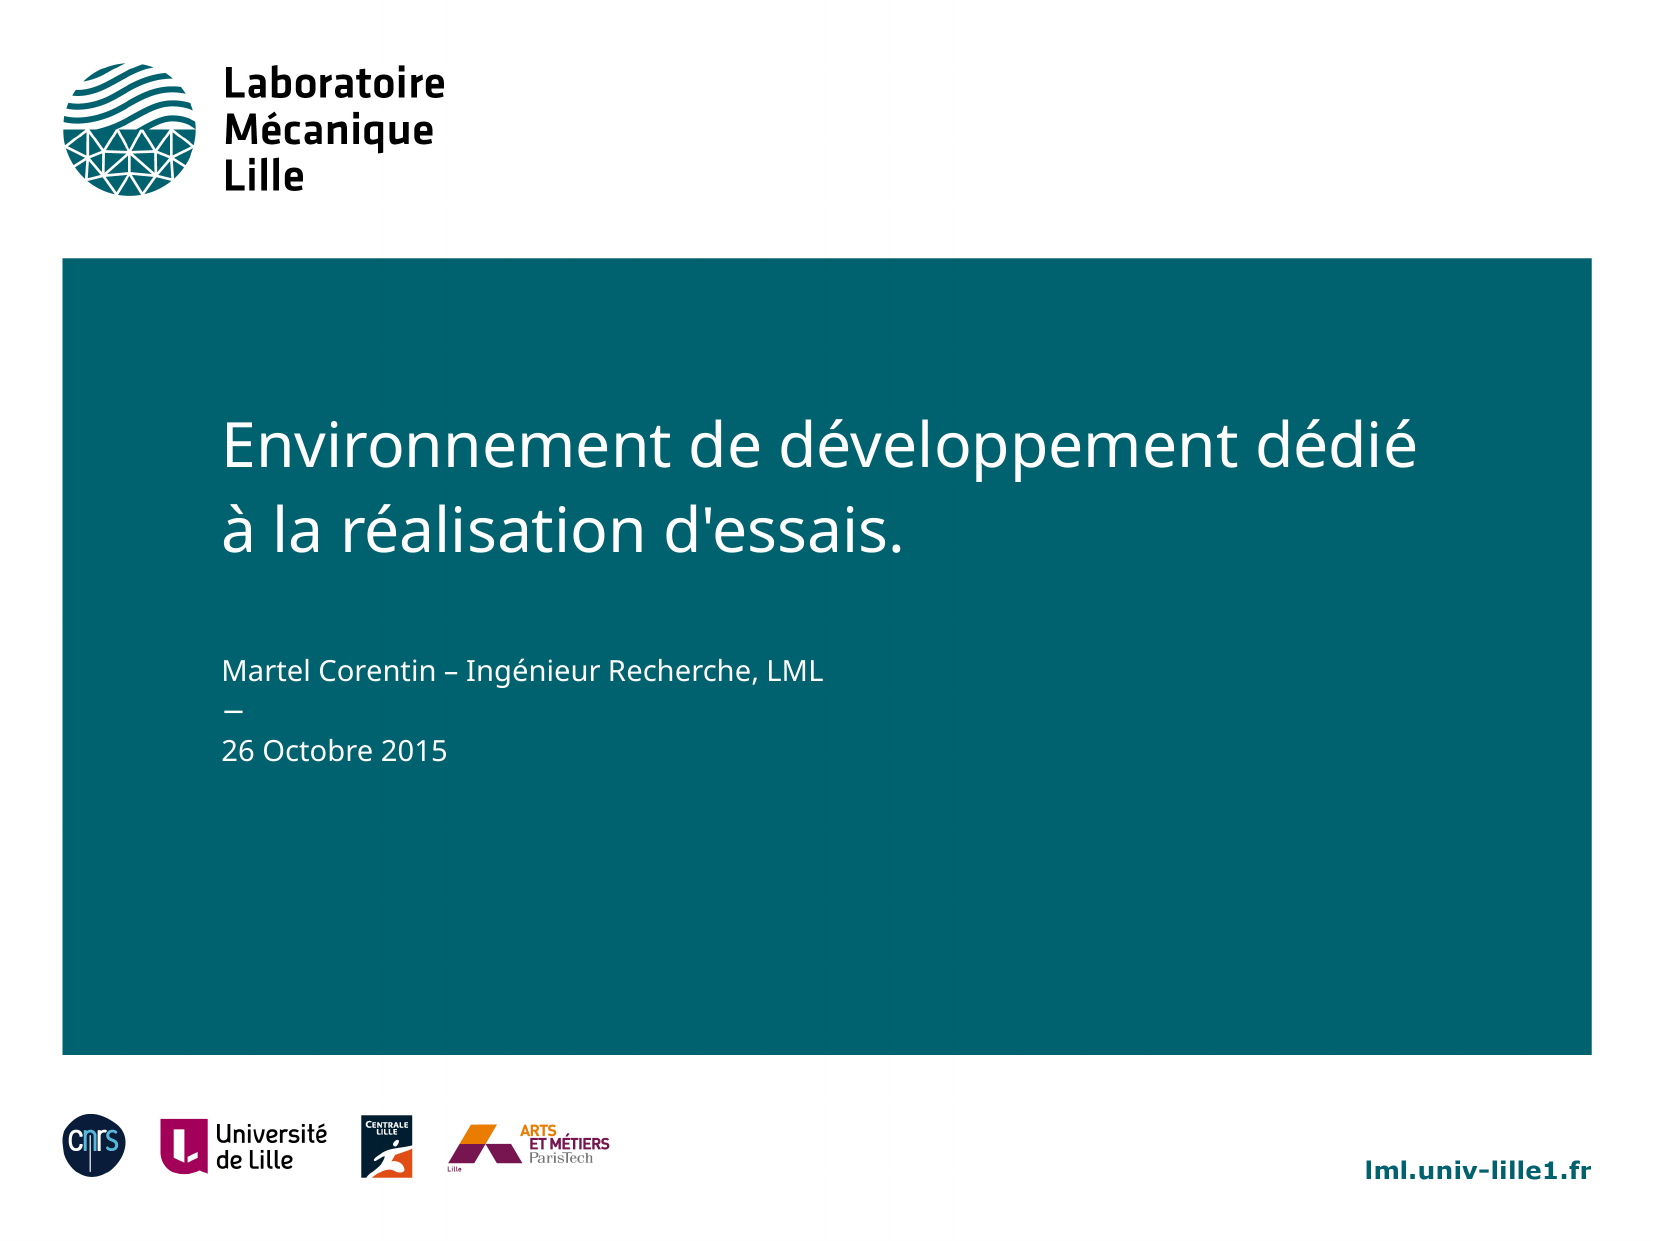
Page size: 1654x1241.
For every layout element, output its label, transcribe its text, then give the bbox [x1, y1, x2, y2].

picture [0, 0, 1654, 1241]
text_box Environnement de développement dédié à la réalisation d'essais. Martel Corentin – Ingénieur Recherche, LML − 26 Octobre 2015 [206, 393, 1447, 1004]
